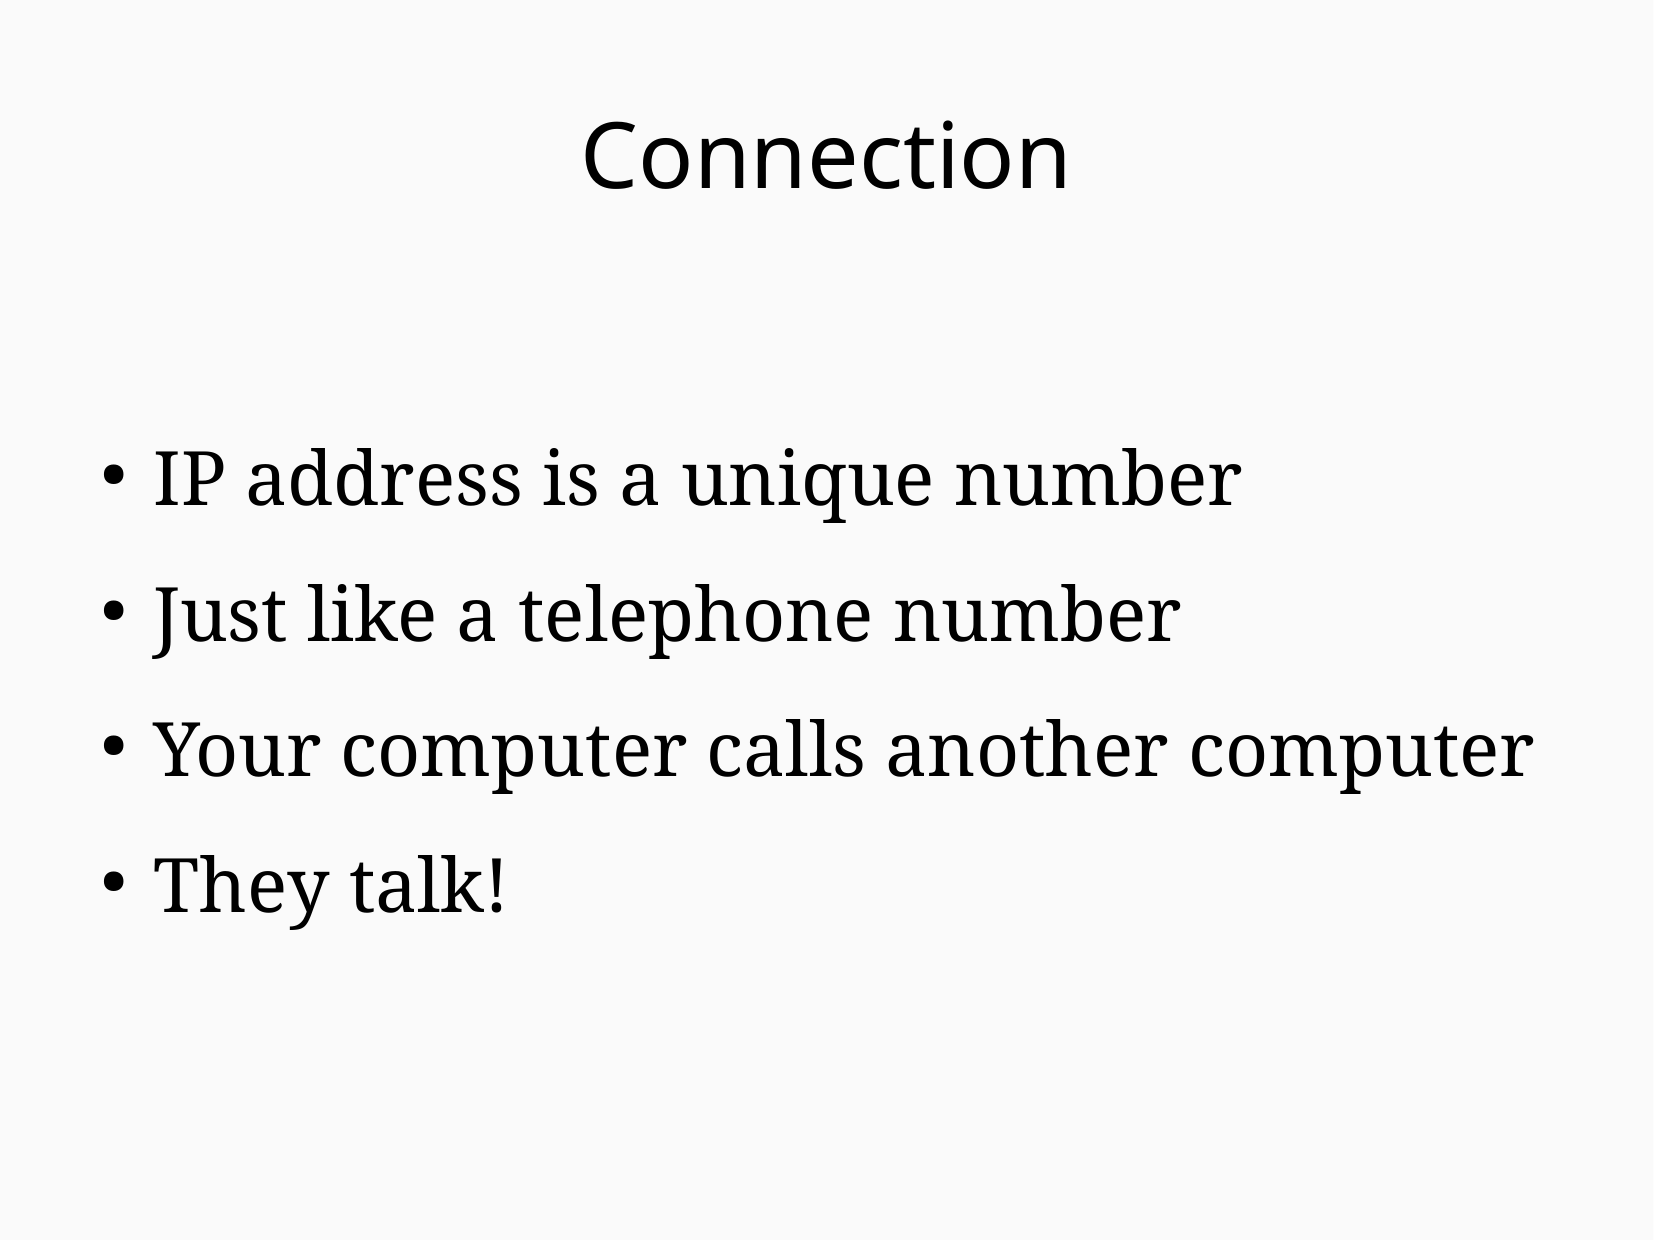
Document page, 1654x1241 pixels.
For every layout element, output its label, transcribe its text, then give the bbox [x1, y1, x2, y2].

list IP address is a unique number Just like a telephone number Your computer calls another computer They talk! [82, 290, 1571, 1010]
title Connection [82, 49, 1571, 257]
